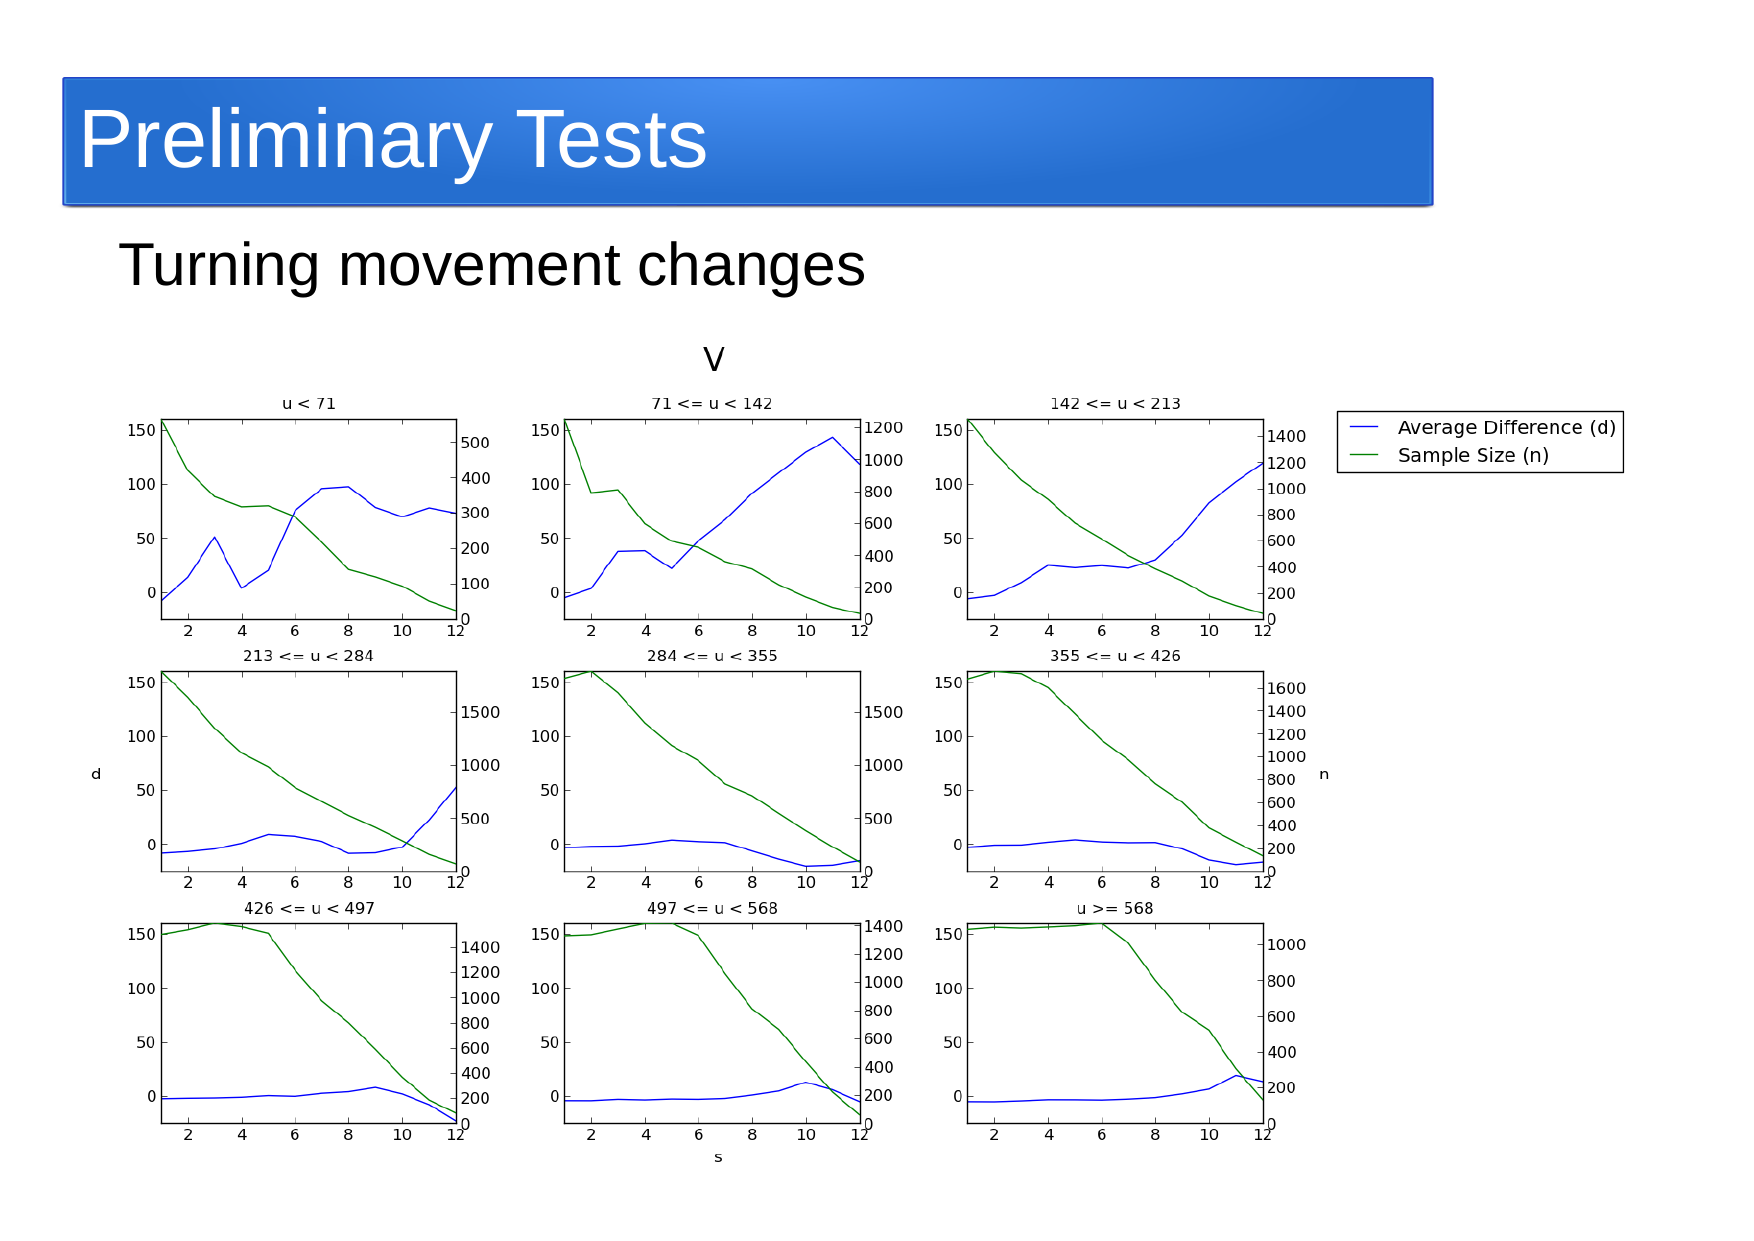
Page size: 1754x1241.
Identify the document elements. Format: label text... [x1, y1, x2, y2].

title Preliminary Tests [78, 80, 1429, 198]
picture [58, 77, 1439, 209]
picture [58, 328, 1696, 1179]
text_box Turning movement changes [103, 223, 931, 306]
